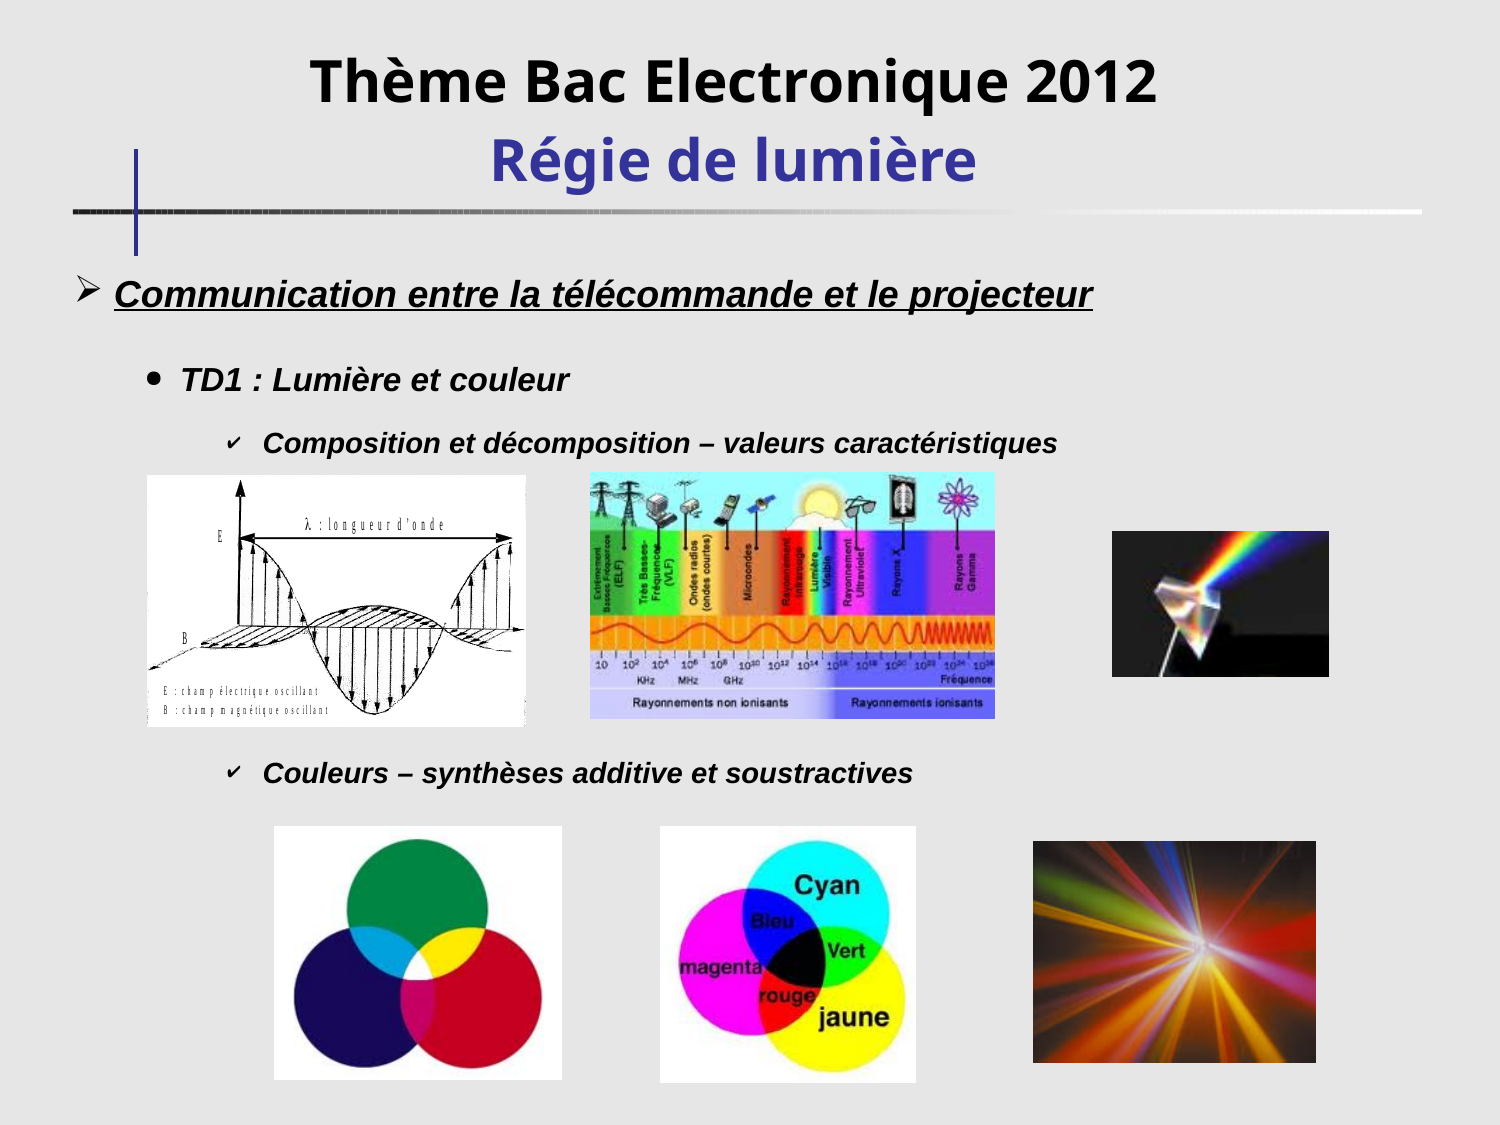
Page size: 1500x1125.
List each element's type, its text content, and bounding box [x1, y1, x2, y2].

picture [147, 472, 995, 730]
text_box TD1 : Lumière et couleur [94, 354, 768, 407]
picture [274, 826, 562, 1080]
text_box [138, 209, 1422, 215]
picture [1033, 841, 1316, 1063]
picture [660, 826, 916, 1083]
picture [1112, 531, 1329, 677]
text_box Communication entre la télécommande et le projecteur [59, 265, 1447, 366]
text_box [72, 209, 134, 215]
text_box Couleurs – synthèses additive et soustractives [177, 749, 1123, 798]
text_box Composition et décomposition – valeurs caractéristiques [177, 419, 1123, 468]
text_box Thème Bac Electronique 2012 Régie de lumière [263, 32, 1206, 190]
